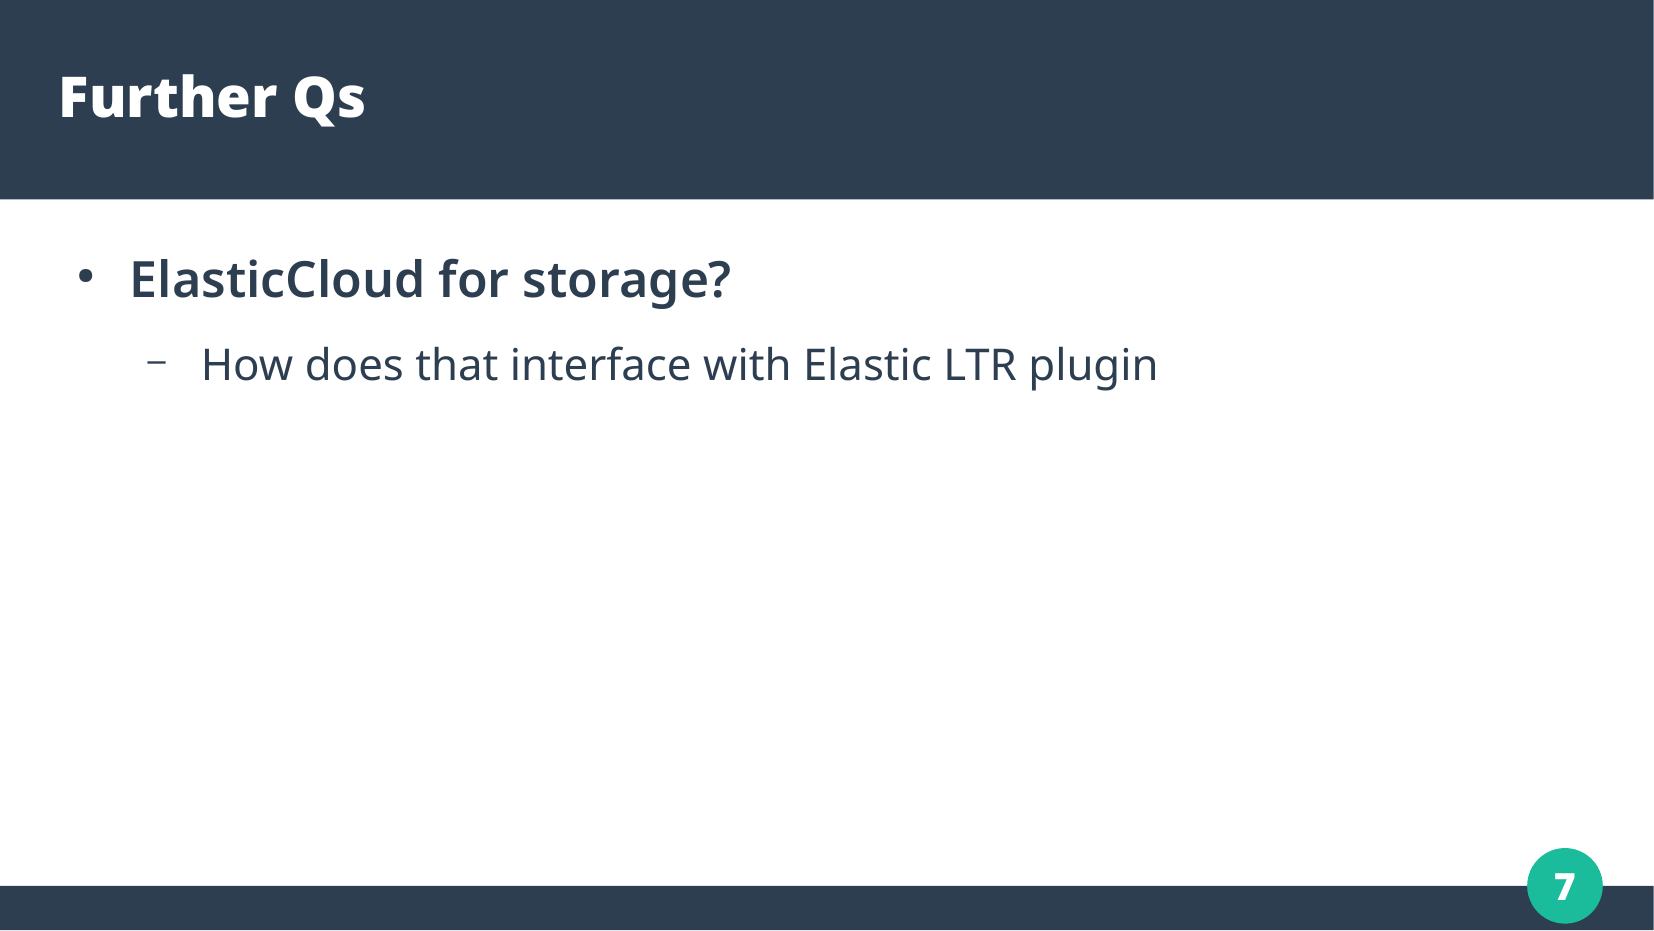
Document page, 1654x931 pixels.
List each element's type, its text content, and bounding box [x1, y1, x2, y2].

list ElasticCloud for storage? How does that interface with Elastic LTR plugin [59, 243, 1595, 864]
title Further Qs [59, 37, 1595, 155]
